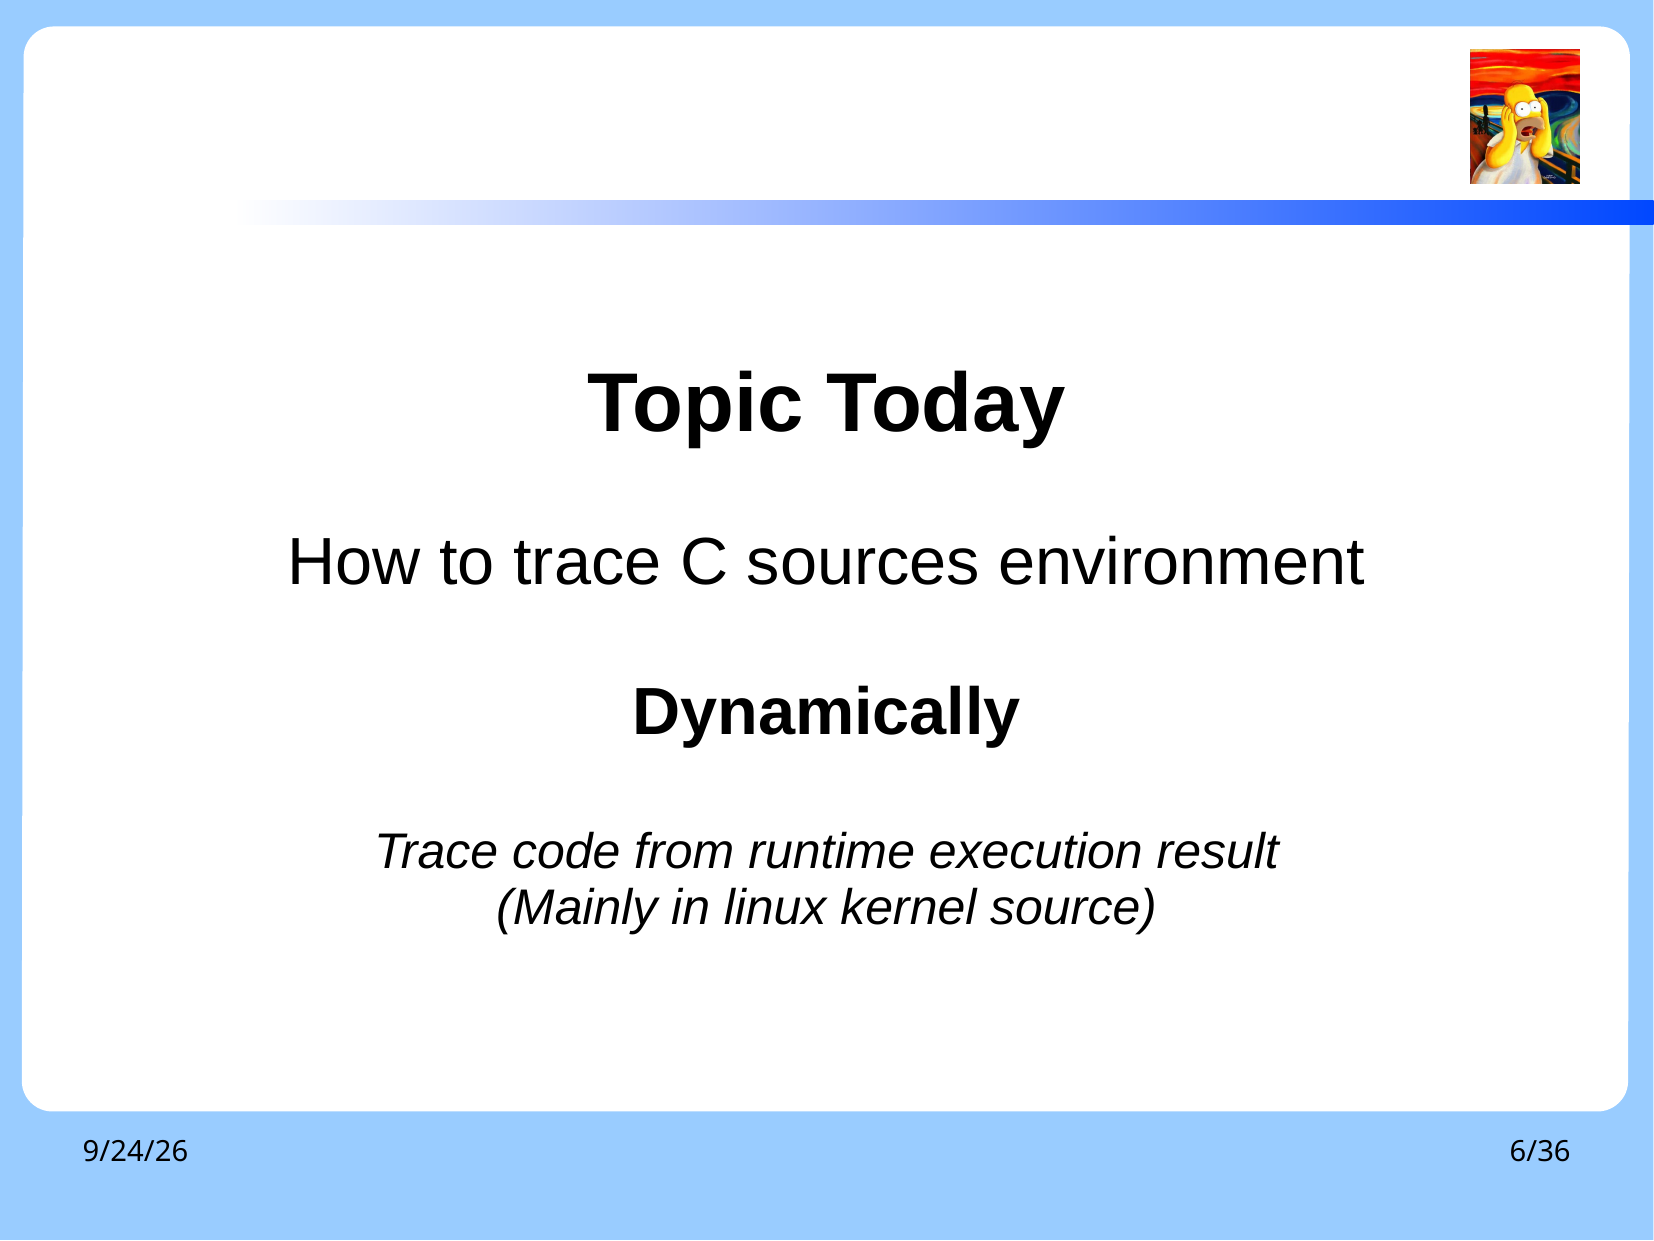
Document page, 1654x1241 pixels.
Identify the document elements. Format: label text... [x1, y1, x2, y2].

picture [1470, 49, 1580, 184]
subtitle Topic Today How to trace C sources environment Dynamically Trace code from runtime execution result (Mainly in linux kernel source) [82, 236, 1571, 1055]
